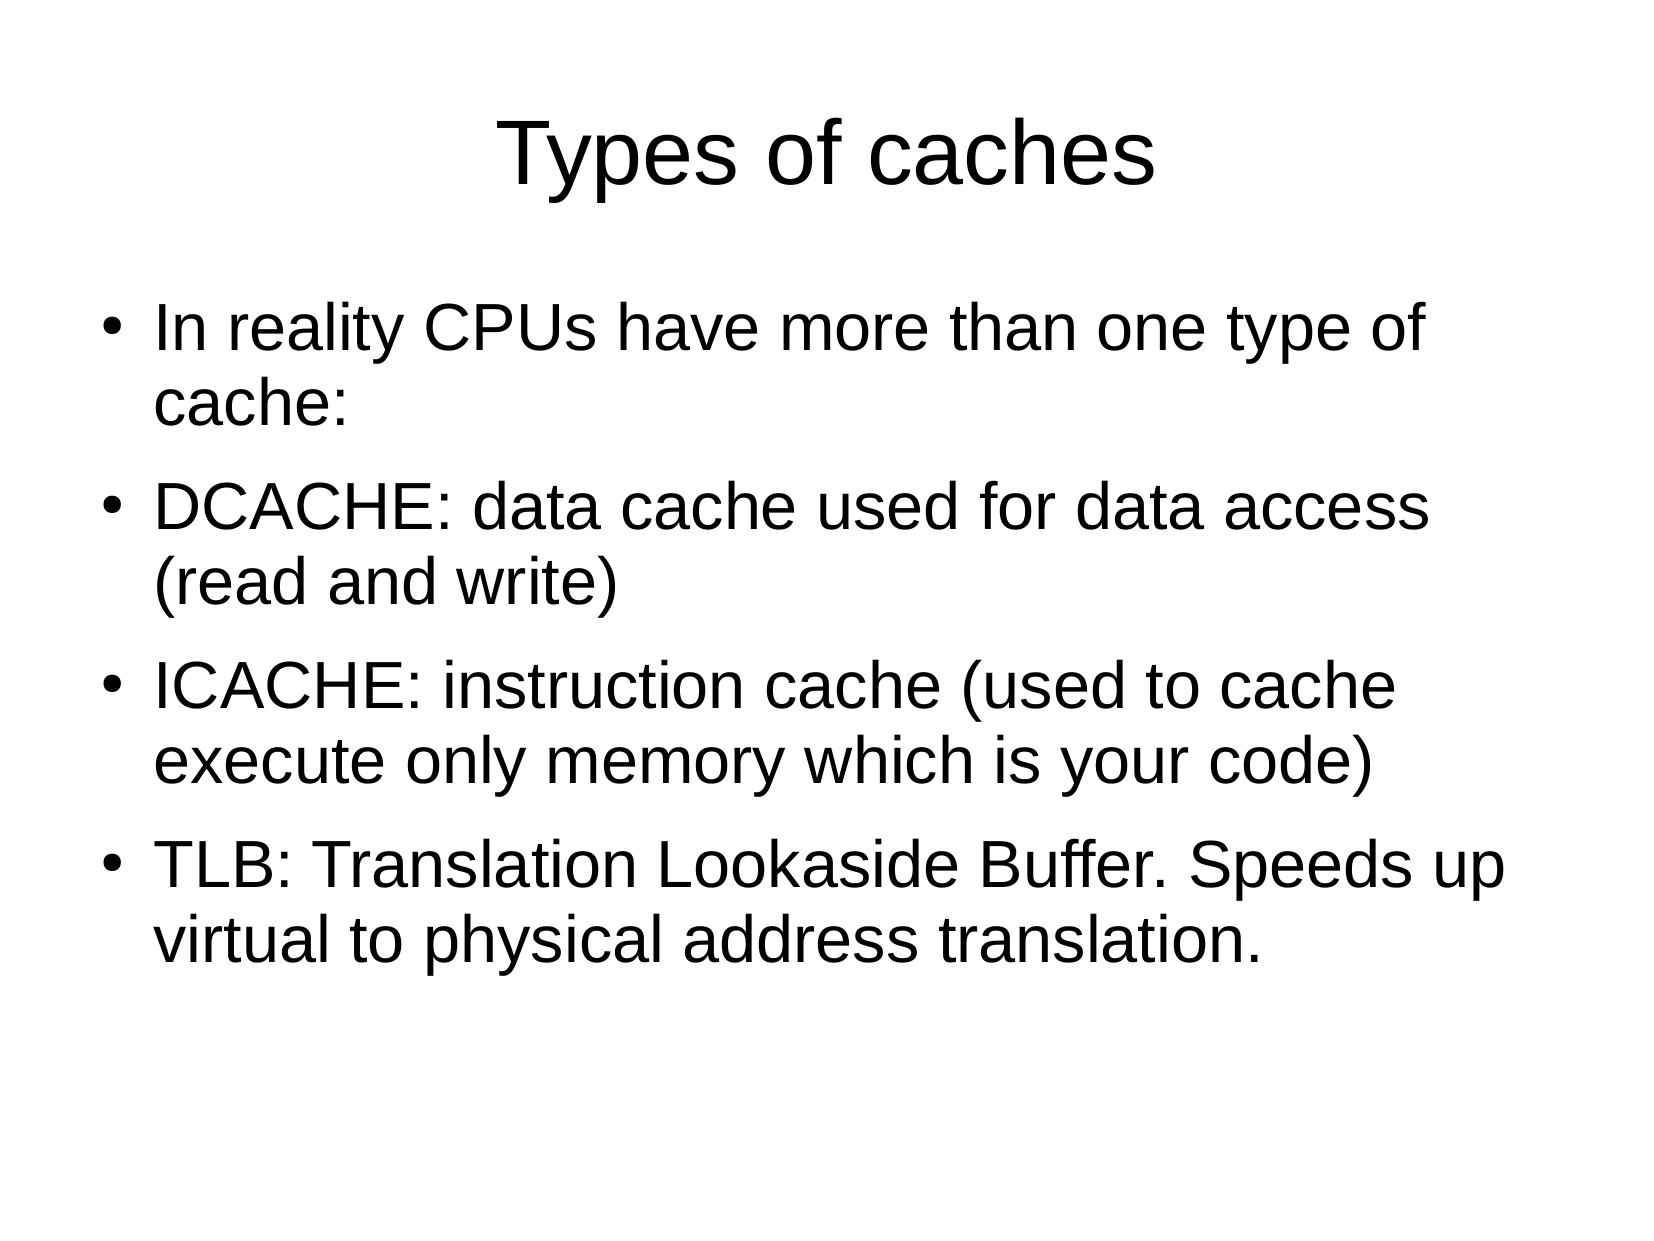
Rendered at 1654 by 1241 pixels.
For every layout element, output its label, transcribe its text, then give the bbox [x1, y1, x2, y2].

list In reality CPUs have more than one type of cache: DCACHE: data cache used for data access (read and write) ICACHE: instruction cache (used to cache execute only memory which is your code) TLB: Translation Lookaside Buffer. Speeds up virtual to physical address translation. [82, 290, 1571, 1109]
title Types of caches [82, 49, 1571, 257]
